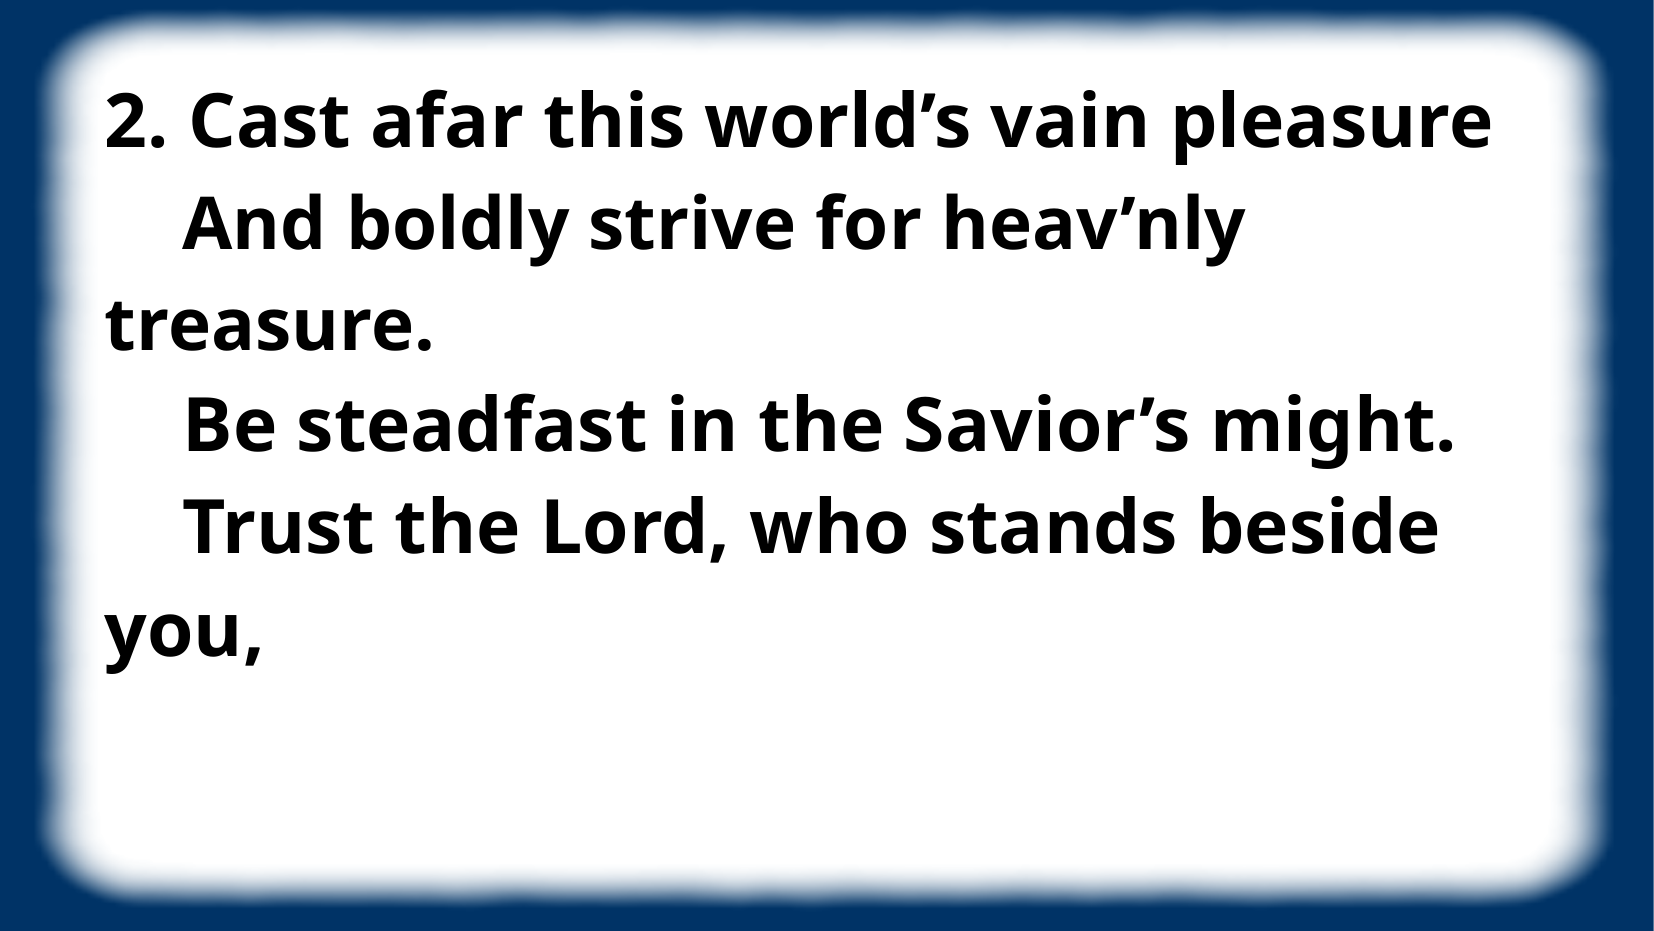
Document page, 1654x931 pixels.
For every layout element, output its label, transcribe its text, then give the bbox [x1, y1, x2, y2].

picture [0, 0, 1654, 931]
text_box 2. Cast afar this world’s vain pleasure And boldly strive for heav’nly treasure. Be steadfast in the Savior’s might. Trust the Lord, who stands beside you, [90, 60, 1561, 475]
